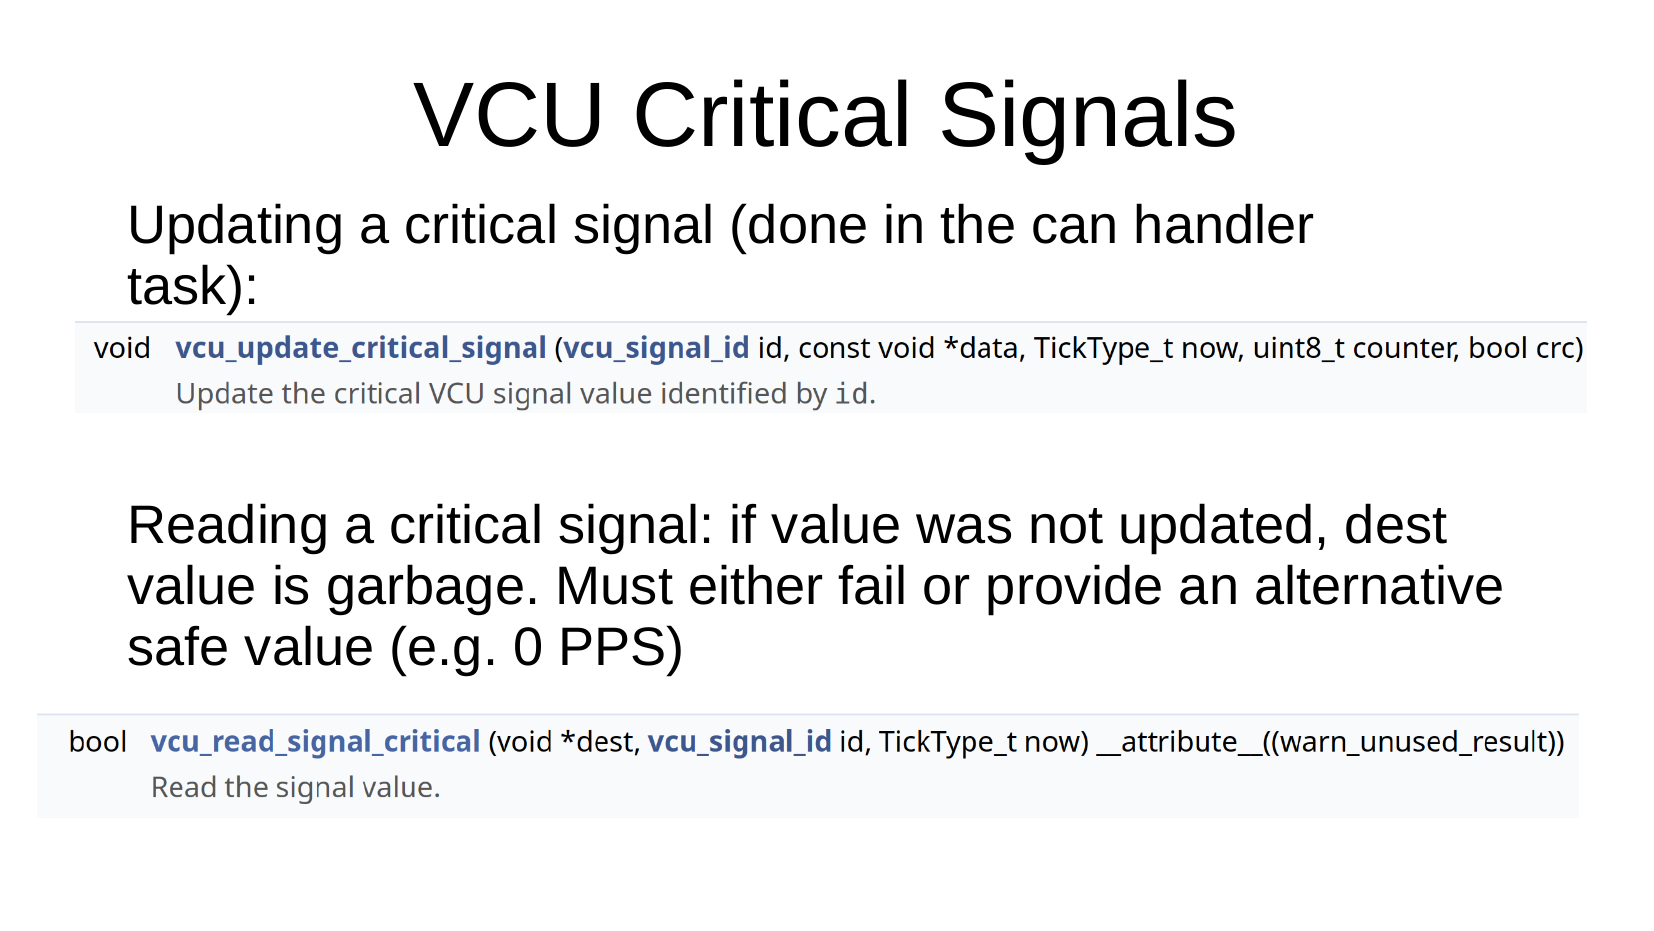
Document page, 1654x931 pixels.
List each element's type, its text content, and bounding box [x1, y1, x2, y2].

picture [75, 321, 1587, 413]
text_box Updating a critical signal (done in the can handler task): [112, 187, 1351, 324]
text_box Reading a critical signal: if value was not updated, dest value is garbage. Must either fail or provide an alternative safe value (e.g. 0 PPS) [112, 487, 1576, 684]
title VCU Critical Signals [82, 37, 1571, 193]
picture [37, 712, 1579, 818]
